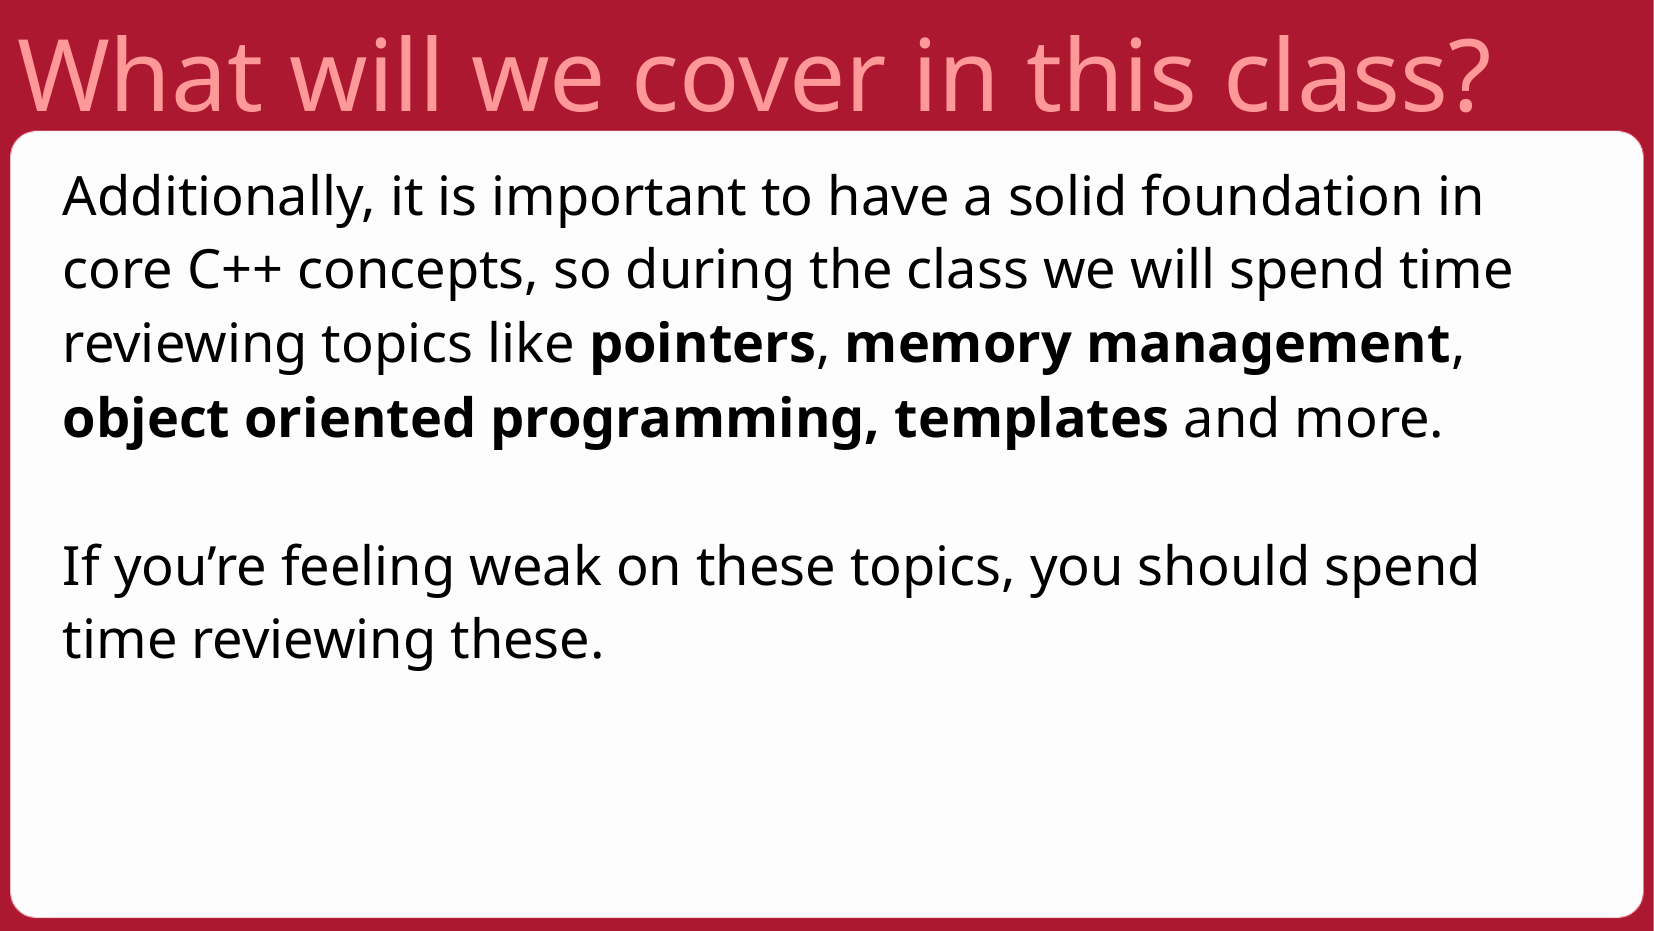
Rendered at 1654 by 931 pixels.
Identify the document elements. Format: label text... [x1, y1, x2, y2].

title What will we cover in this class? [17, 8, 1573, 136]
picture [0, 0, 1654, 931]
text_box Additionally, it is important to have a solid foundation in core C++ concepts, so during the class we will spend time reviewing topics like pointers, memory management, object oriented programming, templates and more. If you’re feeling weak on these topics, you should spend time reviewing these. [62, 157, 1577, 583]
